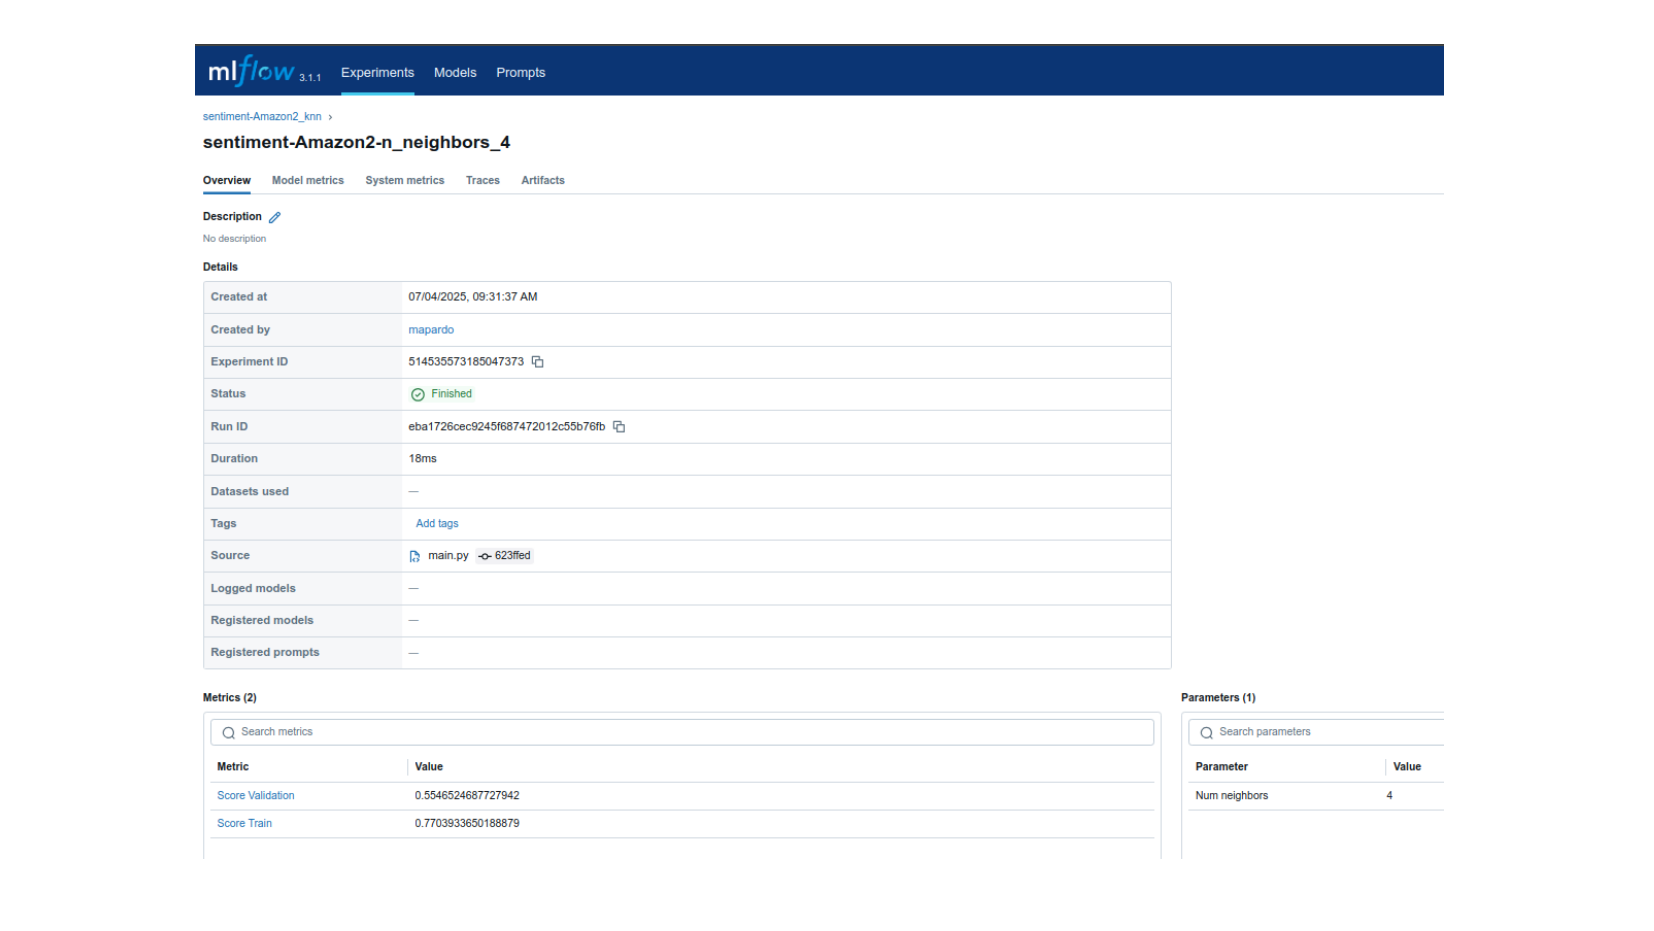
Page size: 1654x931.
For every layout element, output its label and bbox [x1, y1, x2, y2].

picture [195, 44, 1444, 859]
